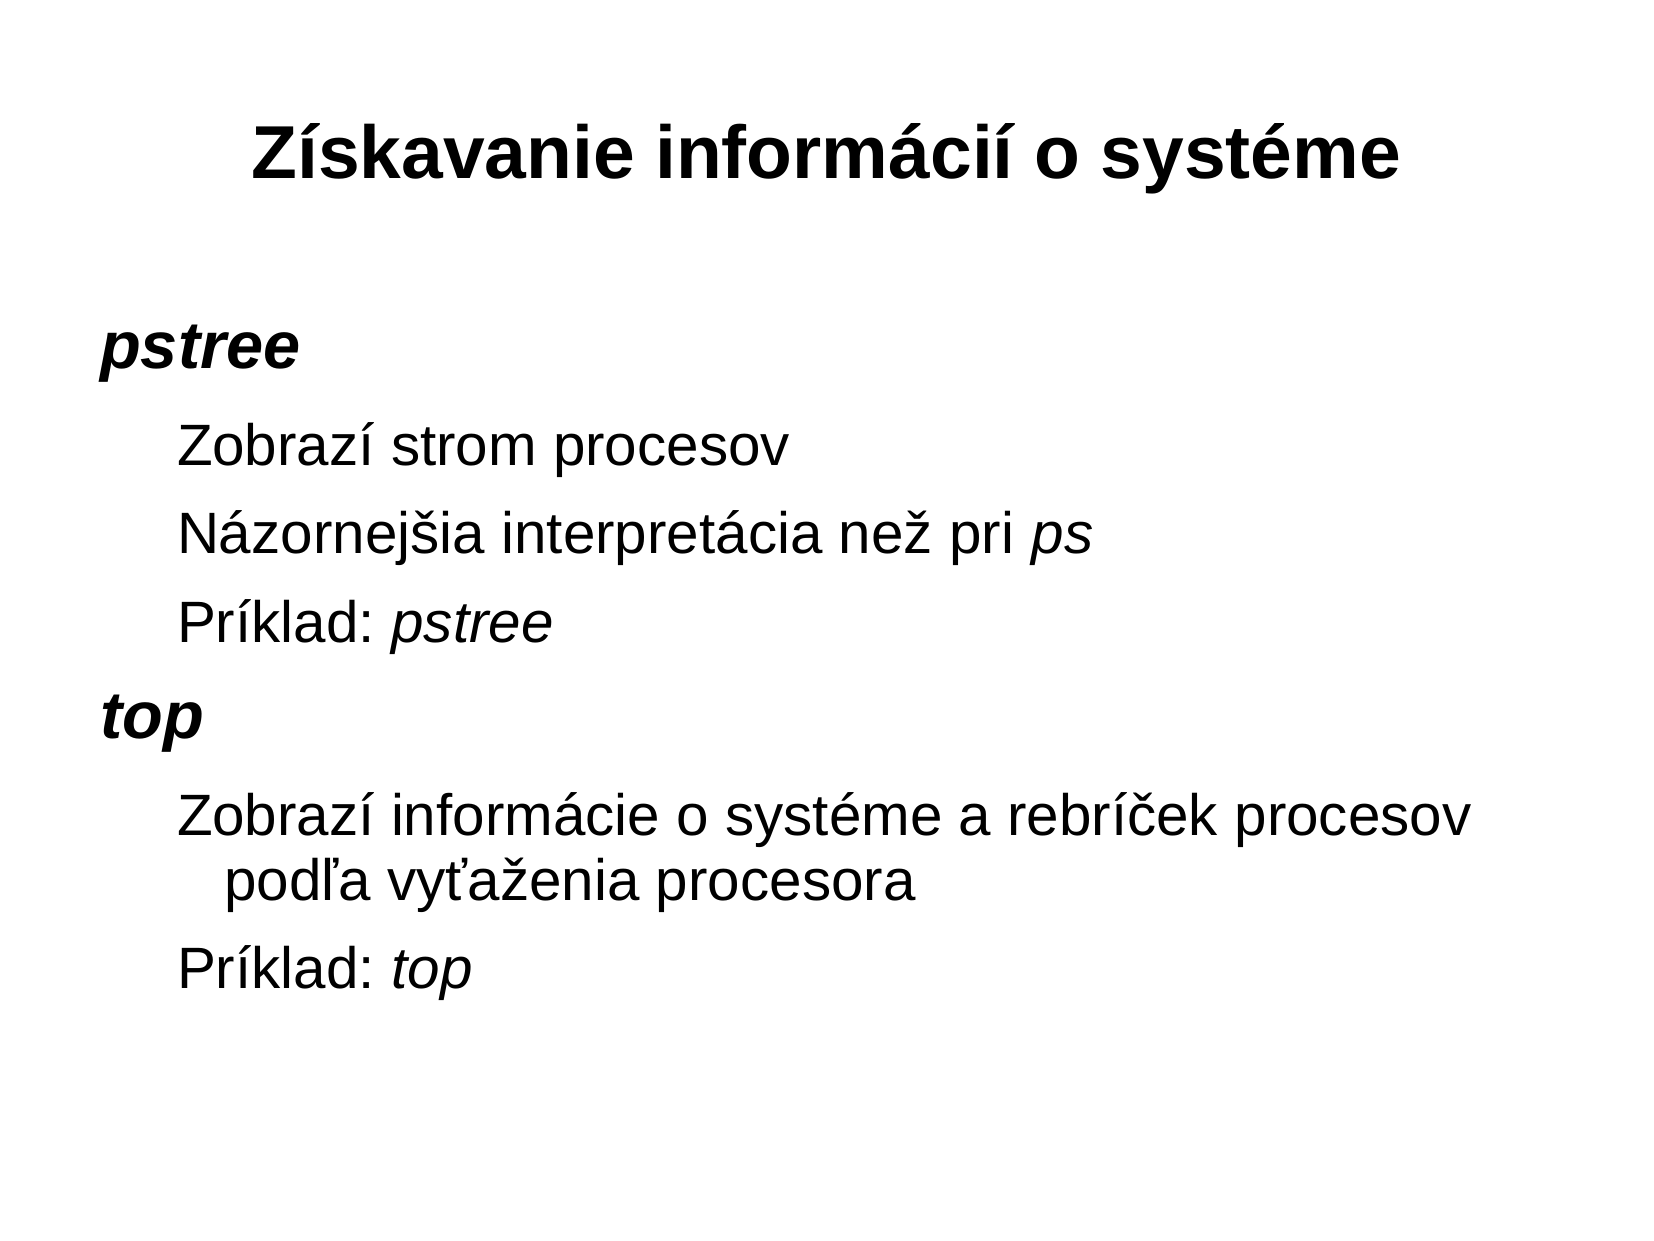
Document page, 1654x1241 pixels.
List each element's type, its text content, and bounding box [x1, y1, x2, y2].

title Získavanie informácií o systéme [82, 49, 1571, 257]
list pstree Zobrazí strom procesov Názornejšia interpretácia než pri ps Príklad: pstree top Zobrazí informácie o systéme a rebríček procesov podľa vyťaženia procesora Príklad: top [82, 307, 1571, 1127]
